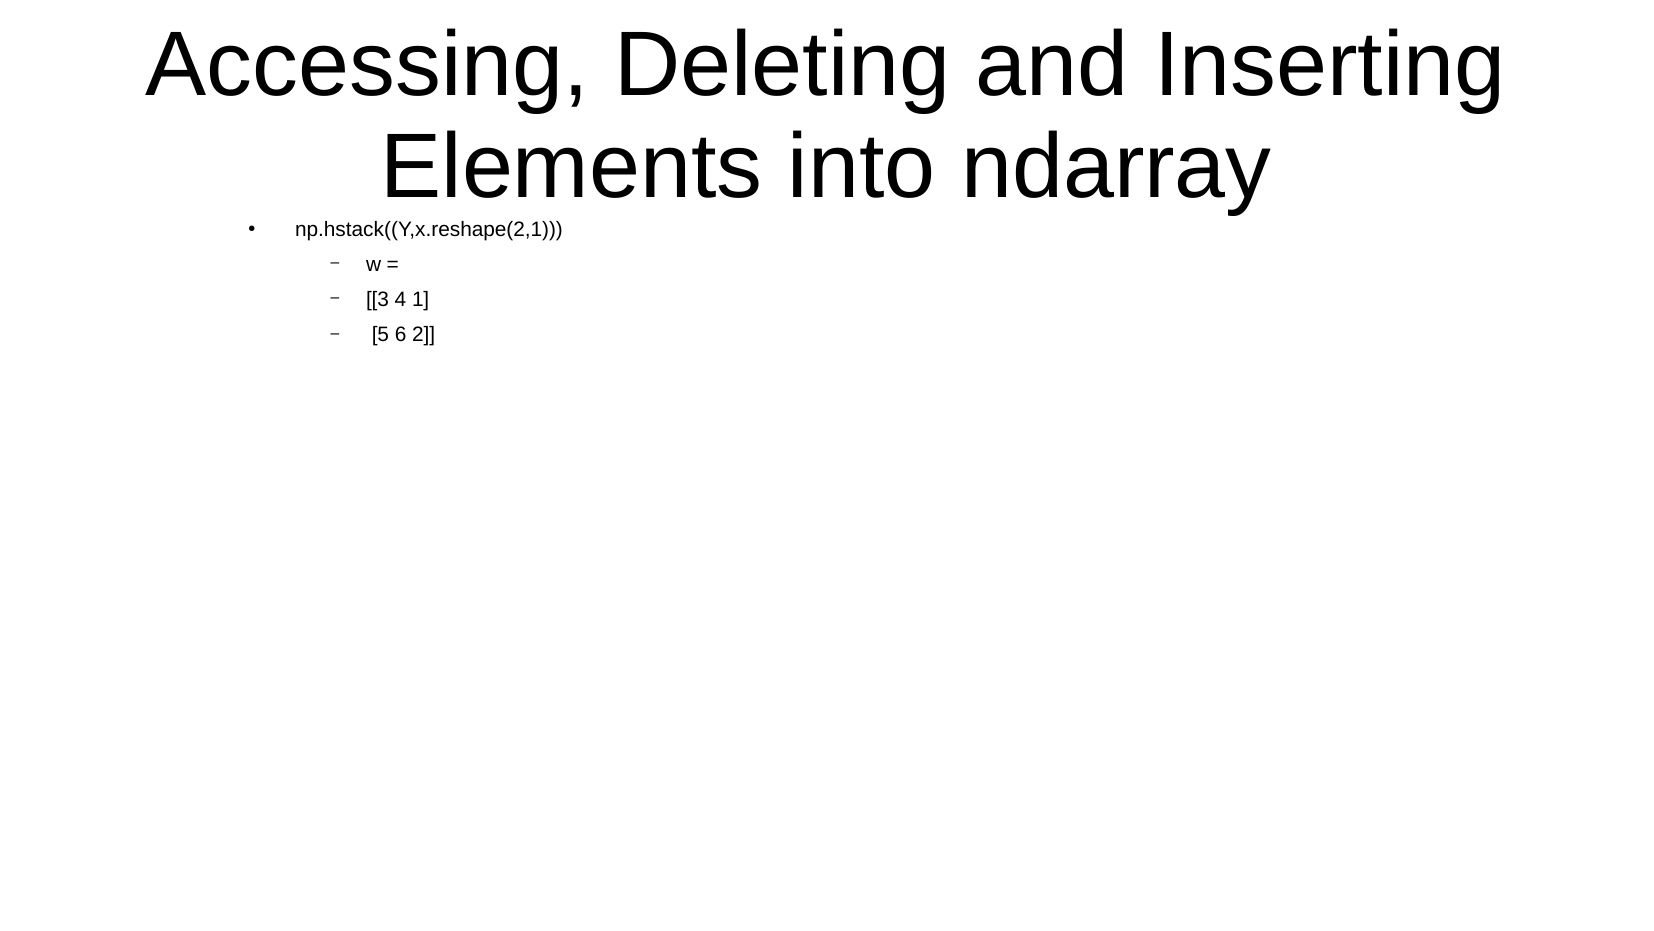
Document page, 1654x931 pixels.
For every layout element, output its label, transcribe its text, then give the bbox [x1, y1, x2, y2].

title Accessing, Deleting and Inserting Elements into ndarray [82, 12, 1571, 217]
list np.hstack((Y,x.reshape(2,1))) w = [[3 4 1] [5 6 2]] [82, 217, 1621, 916]
